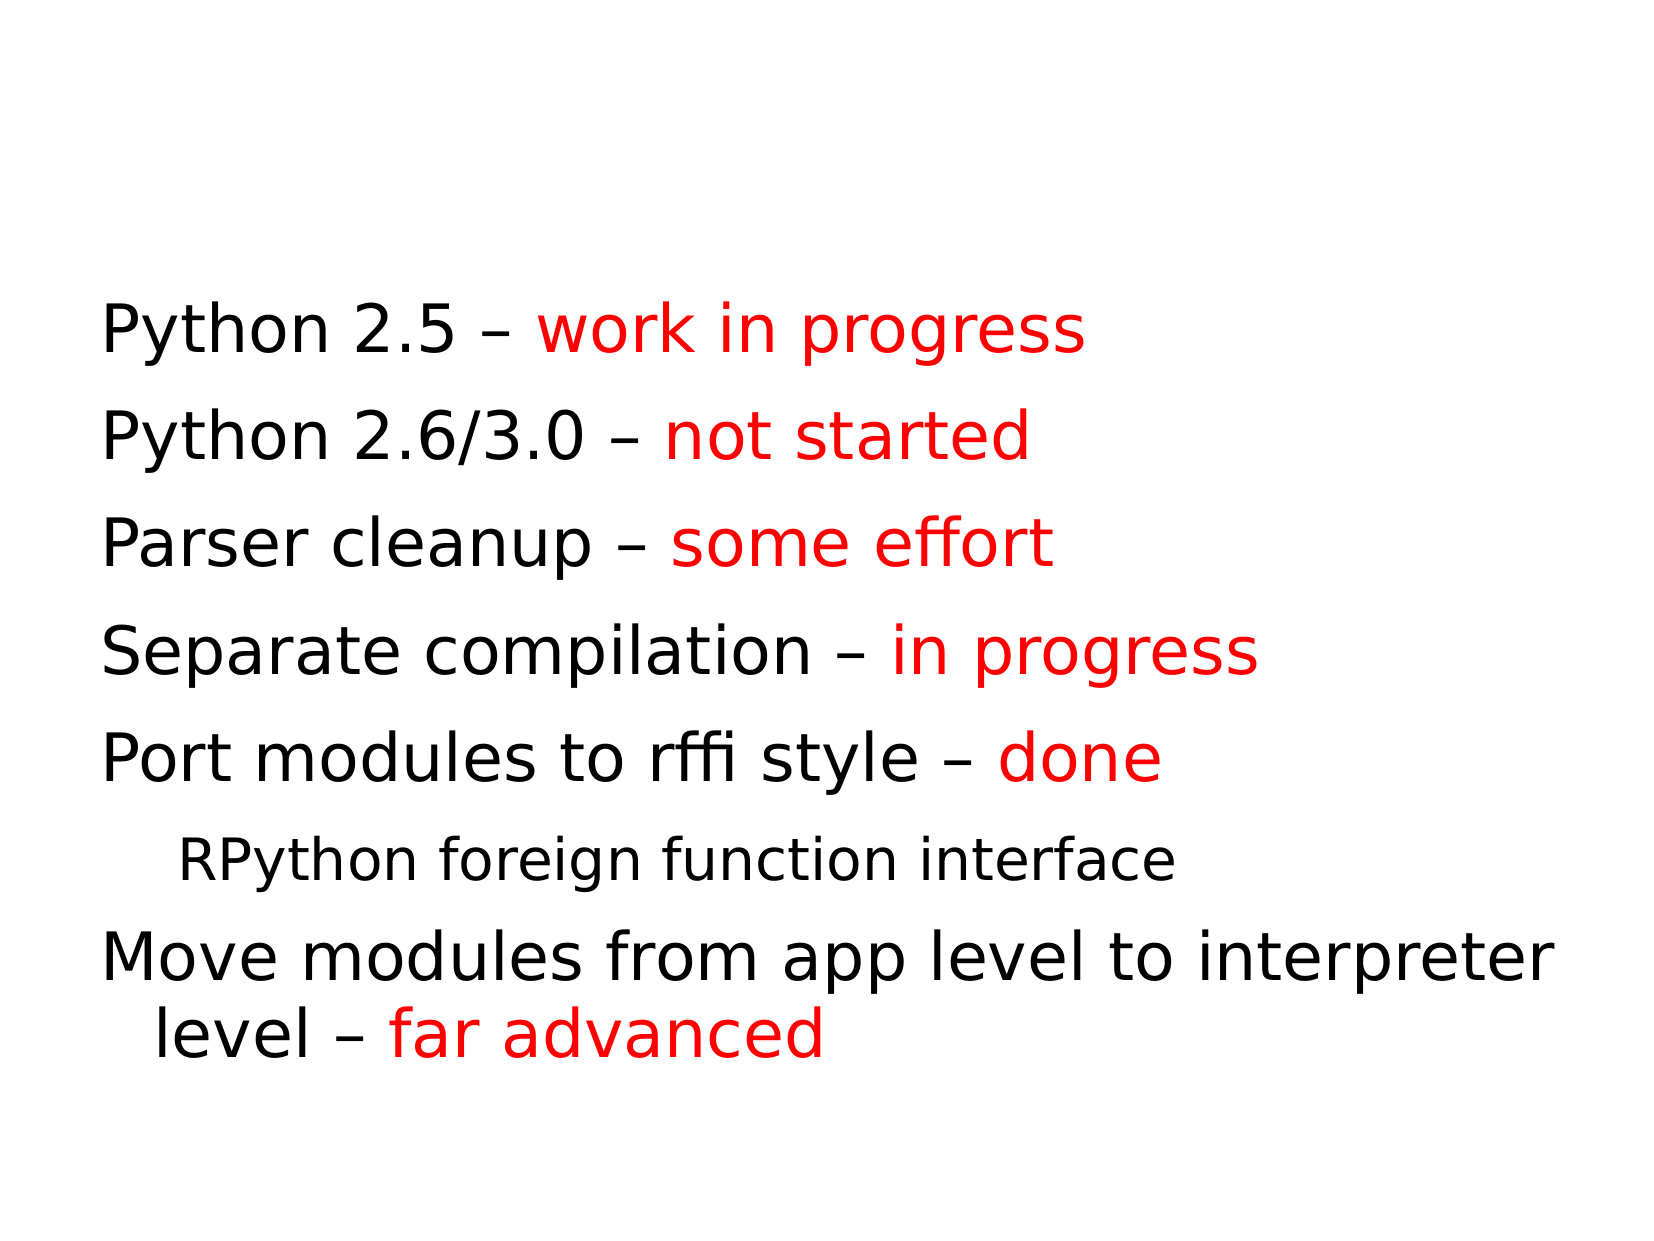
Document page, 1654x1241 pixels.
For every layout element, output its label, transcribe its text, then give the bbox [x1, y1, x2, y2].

list Python 2.5 – work in progress Python 2.6/3.0 – not started Parser cleanup – some effort Separate compilation – in progress Port modules to rffi style – done RPython foreign function interface Move modules from app level to interpreter level – far advanced [82, 290, 1571, 1094]
